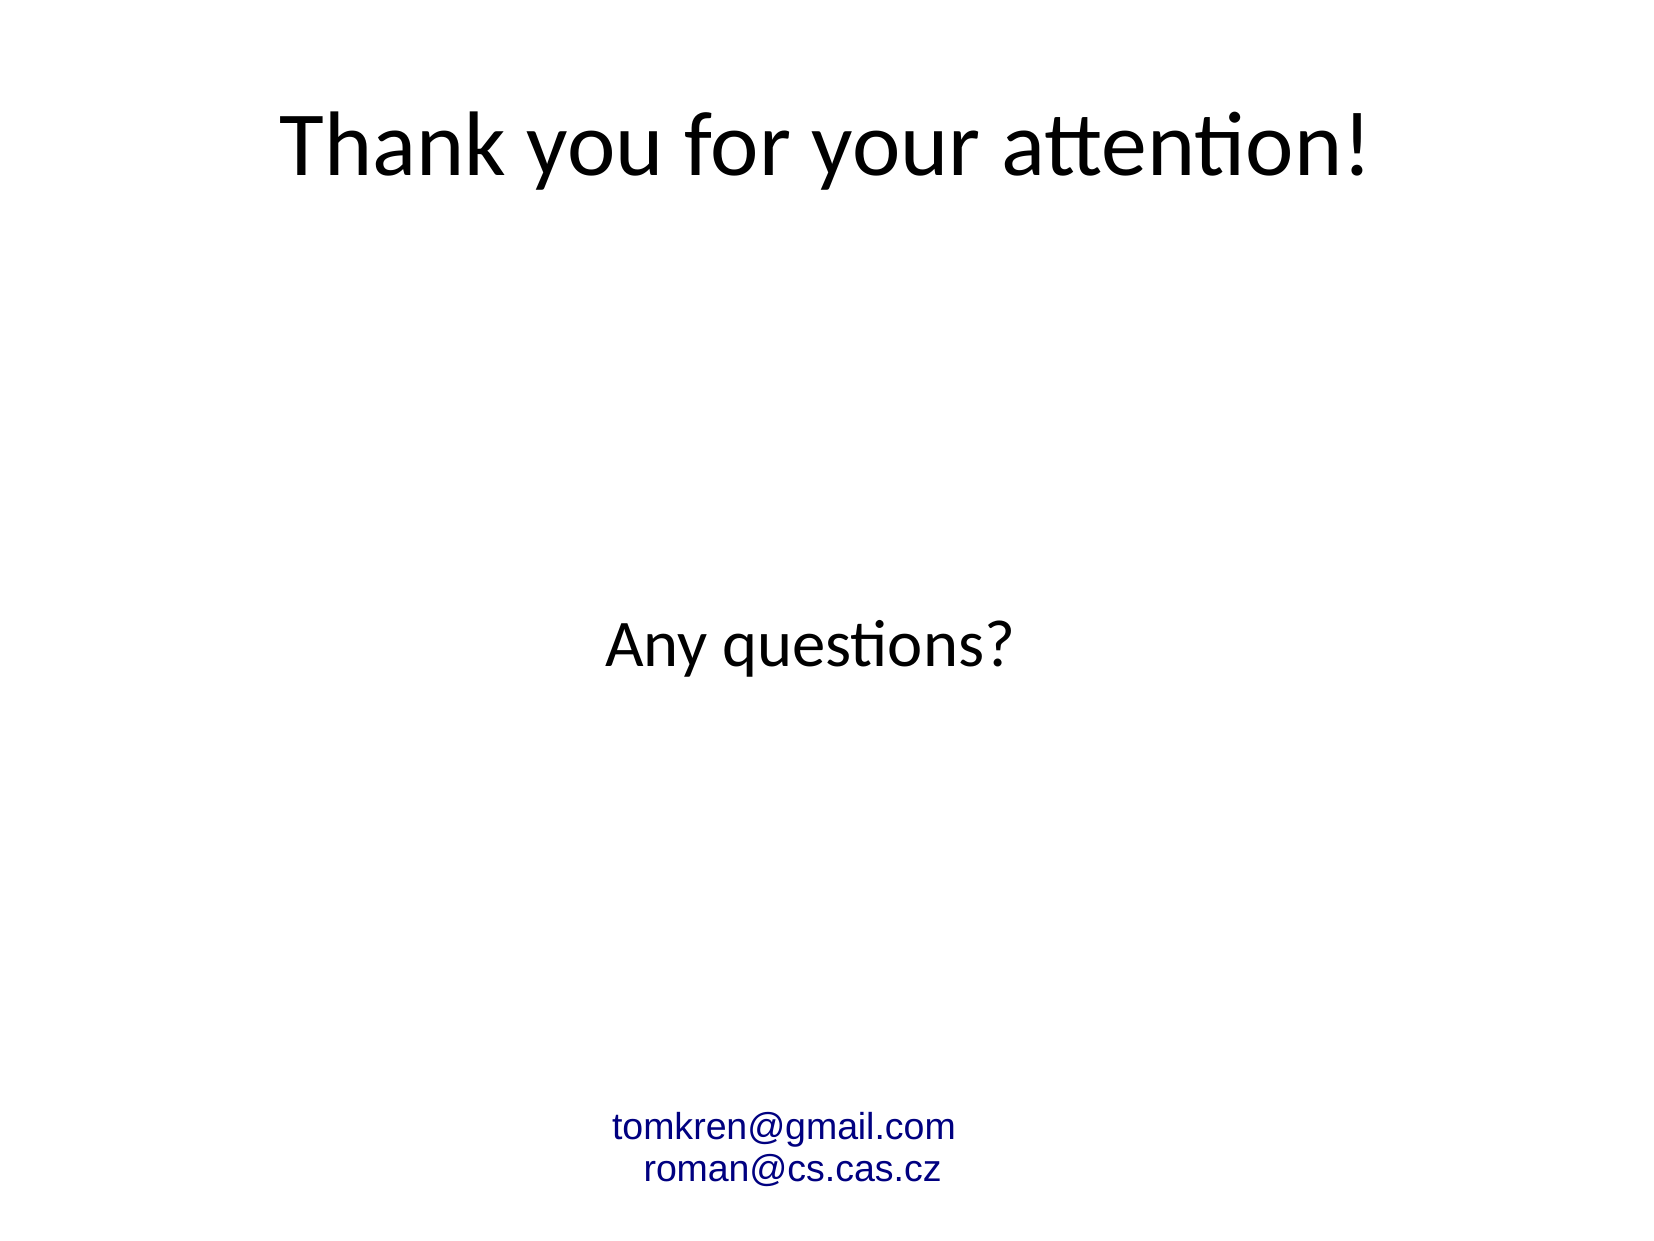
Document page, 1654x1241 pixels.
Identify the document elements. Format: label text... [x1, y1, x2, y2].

subtitle Any questions? [82, 290, 1538, 1010]
text_box tomkren@gmail.com roman@cs.cas.cz [597, 1097, 971, 1197]
title Thank you for your attention! [82, 49, 1571, 257]
